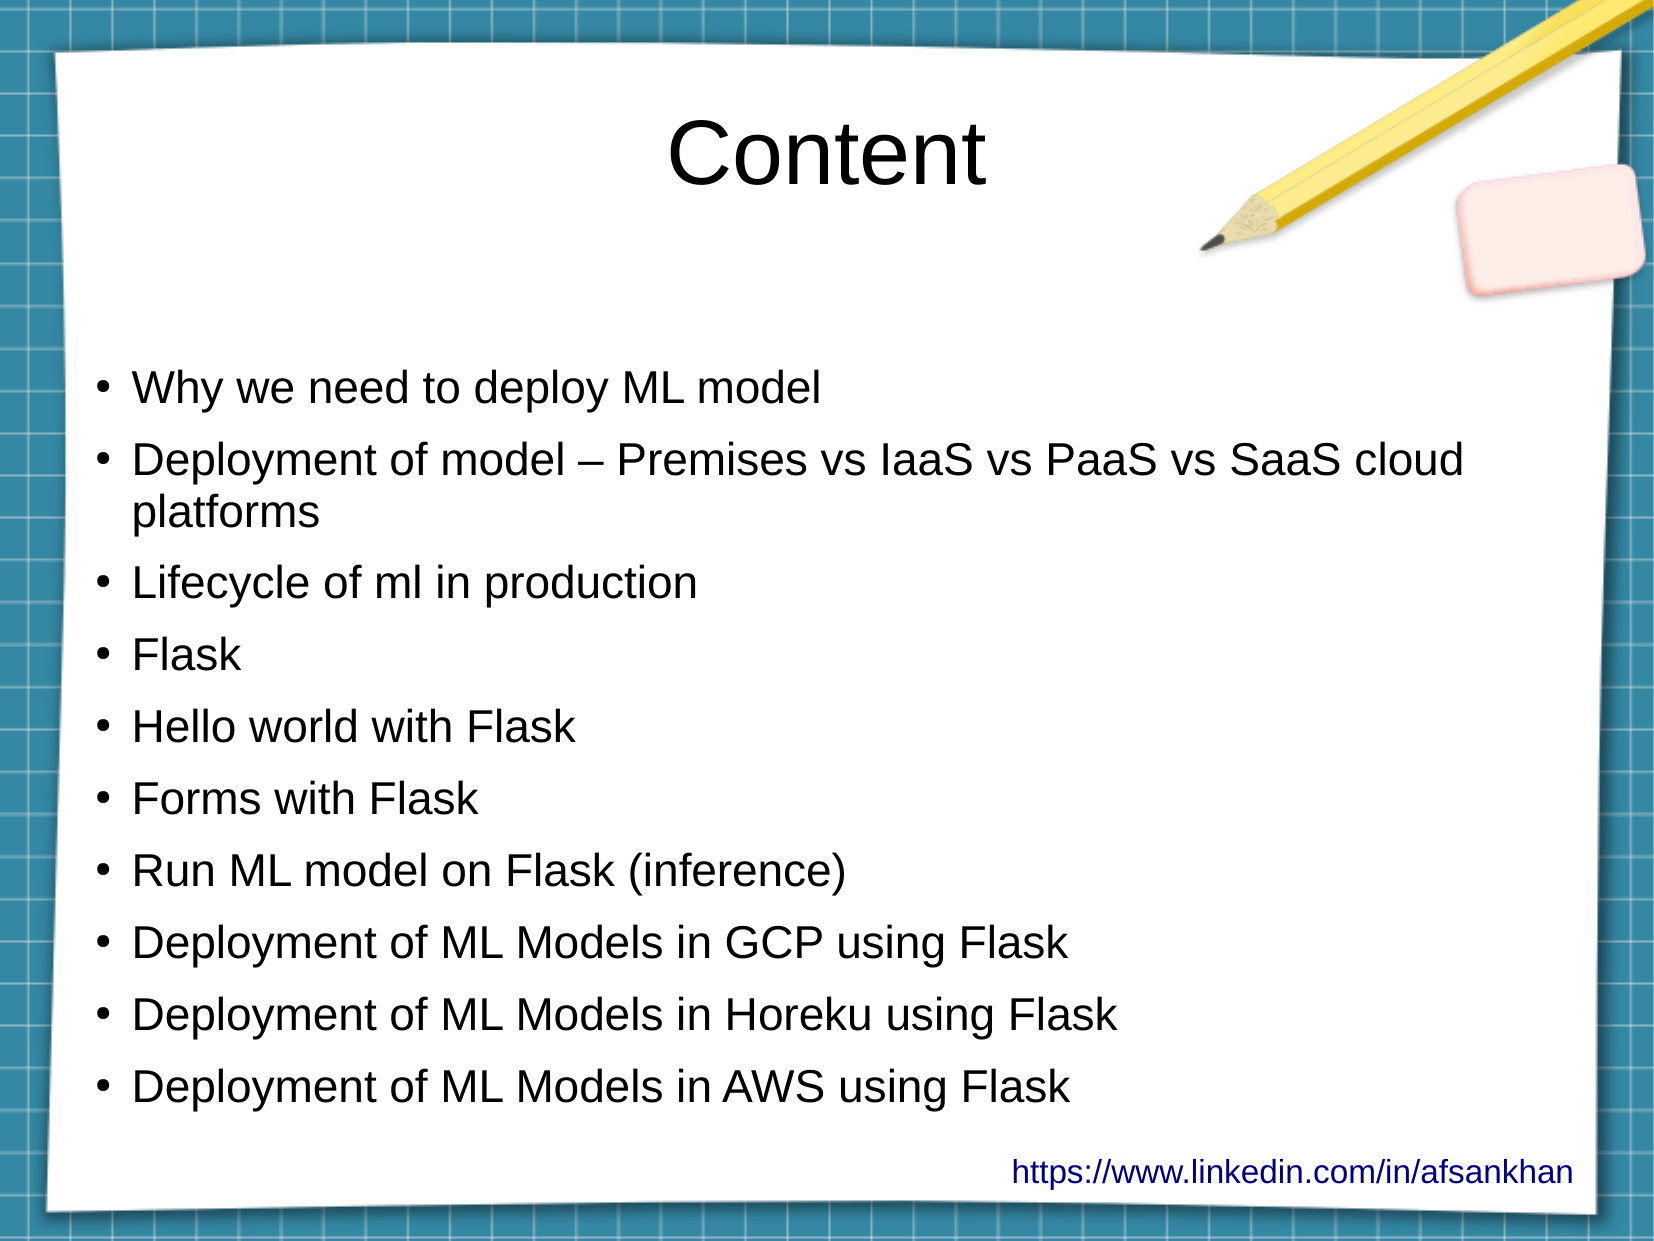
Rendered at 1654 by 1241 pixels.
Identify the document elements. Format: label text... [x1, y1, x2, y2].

picture [0, 0, 1654, 1241]
text_box https://www.linkedin.com/in/afsankhan [944, 1145, 1642, 1241]
list Why we need to deploy ML model Deployment of model – Premises vs IaaS vs PaaS vs SaaS cloud platforms Lifecycle of ml in production Flask Hello world with Flask Forms with Flask Run ML model on Flask (inference) Deployment of ML Models in GCP using Flask Deployment of ML Models in Horeku using Flask Deployment of ML Models in AWS using Flask [82, 290, 1571, 1123]
title Content [82, 49, 1571, 257]
